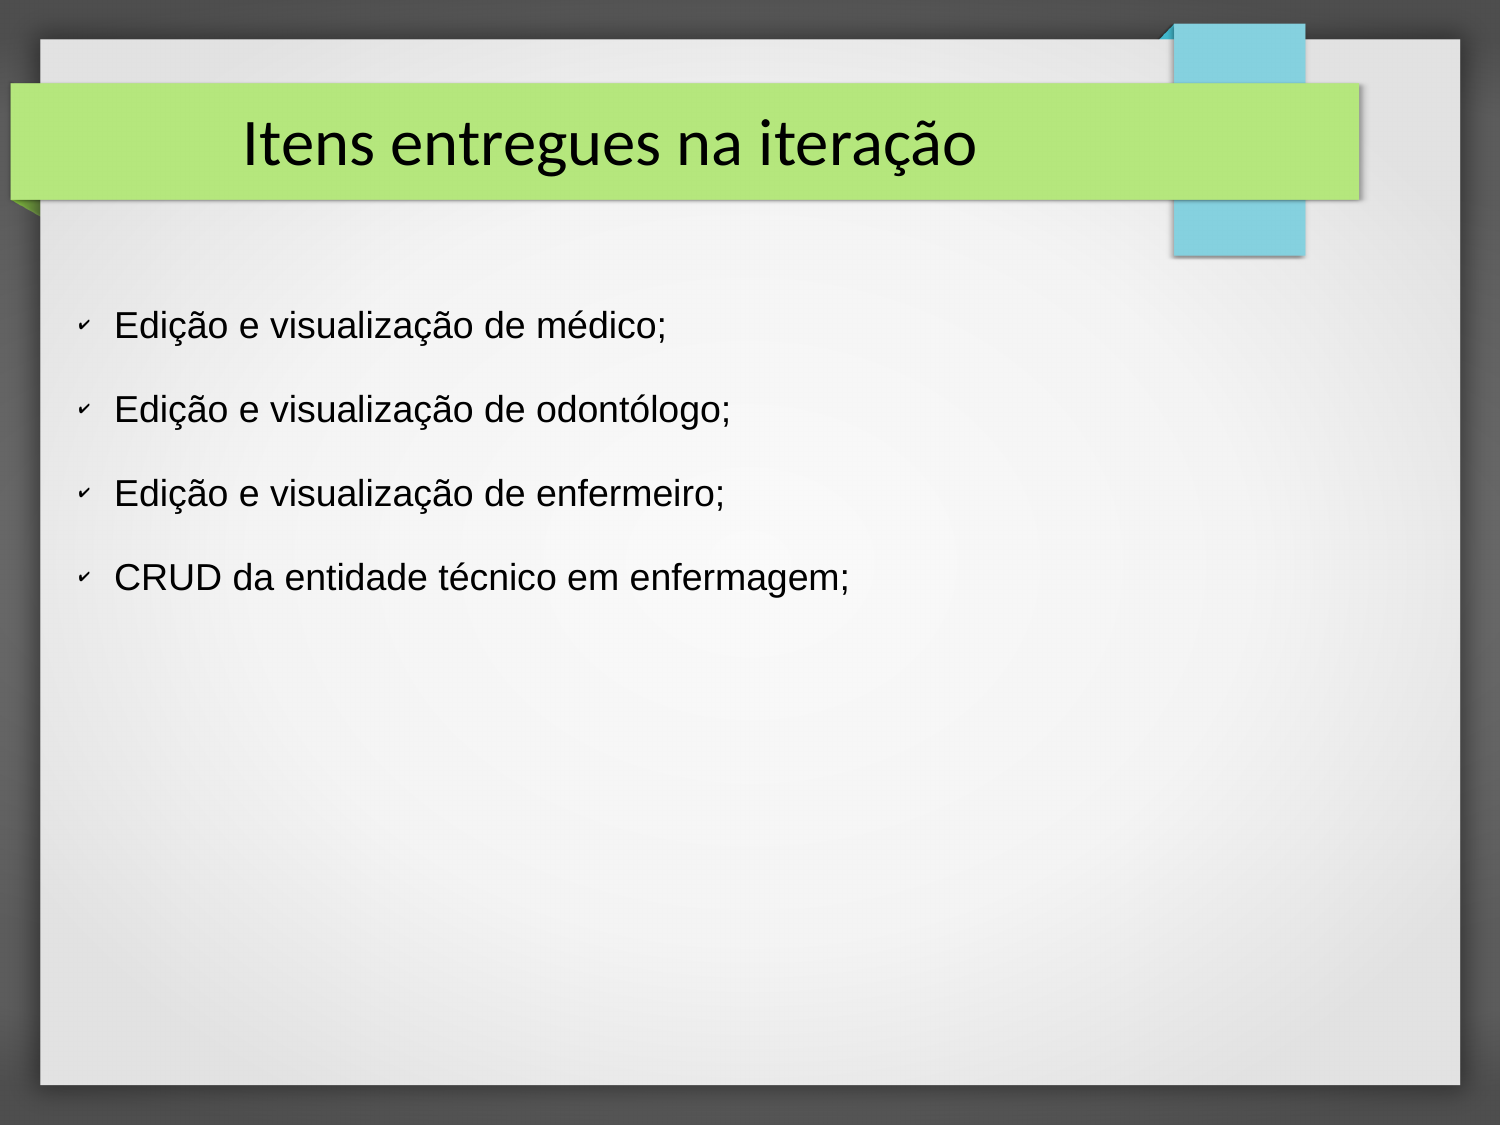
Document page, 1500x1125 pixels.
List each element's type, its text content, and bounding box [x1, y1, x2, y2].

text_box Edição e visualização de médico; Edição e visualização de odontólogo; Edição e visualização de enfermeiro; CRUD da entidade técnico em enfermagem; [63, 296, 1445, 836]
text_box Itens entregues na iteração [75, 85, 1147, 193]
picture [0, 0, 1500, 1125]
